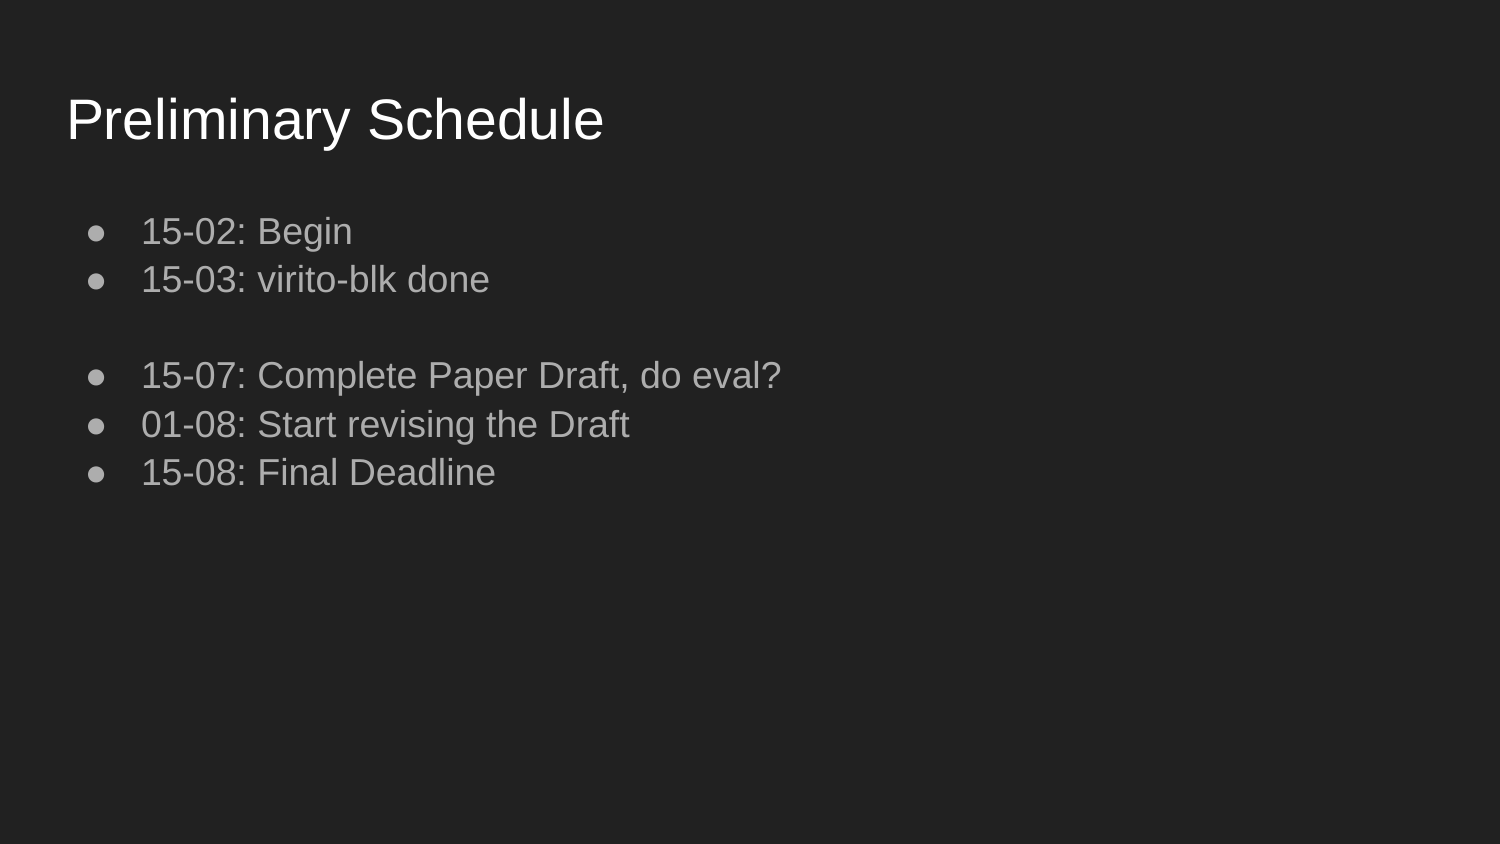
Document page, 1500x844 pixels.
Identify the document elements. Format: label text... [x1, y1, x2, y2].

list 15-02: Begin 15-03: virito-blk done 15-07: Complete Paper Draft, do eval? 01-08: Start revising the Draft 15-08: Final Deadline [51, 189, 1449, 750]
title Preliminary Schedule [51, 72, 1449, 167]
